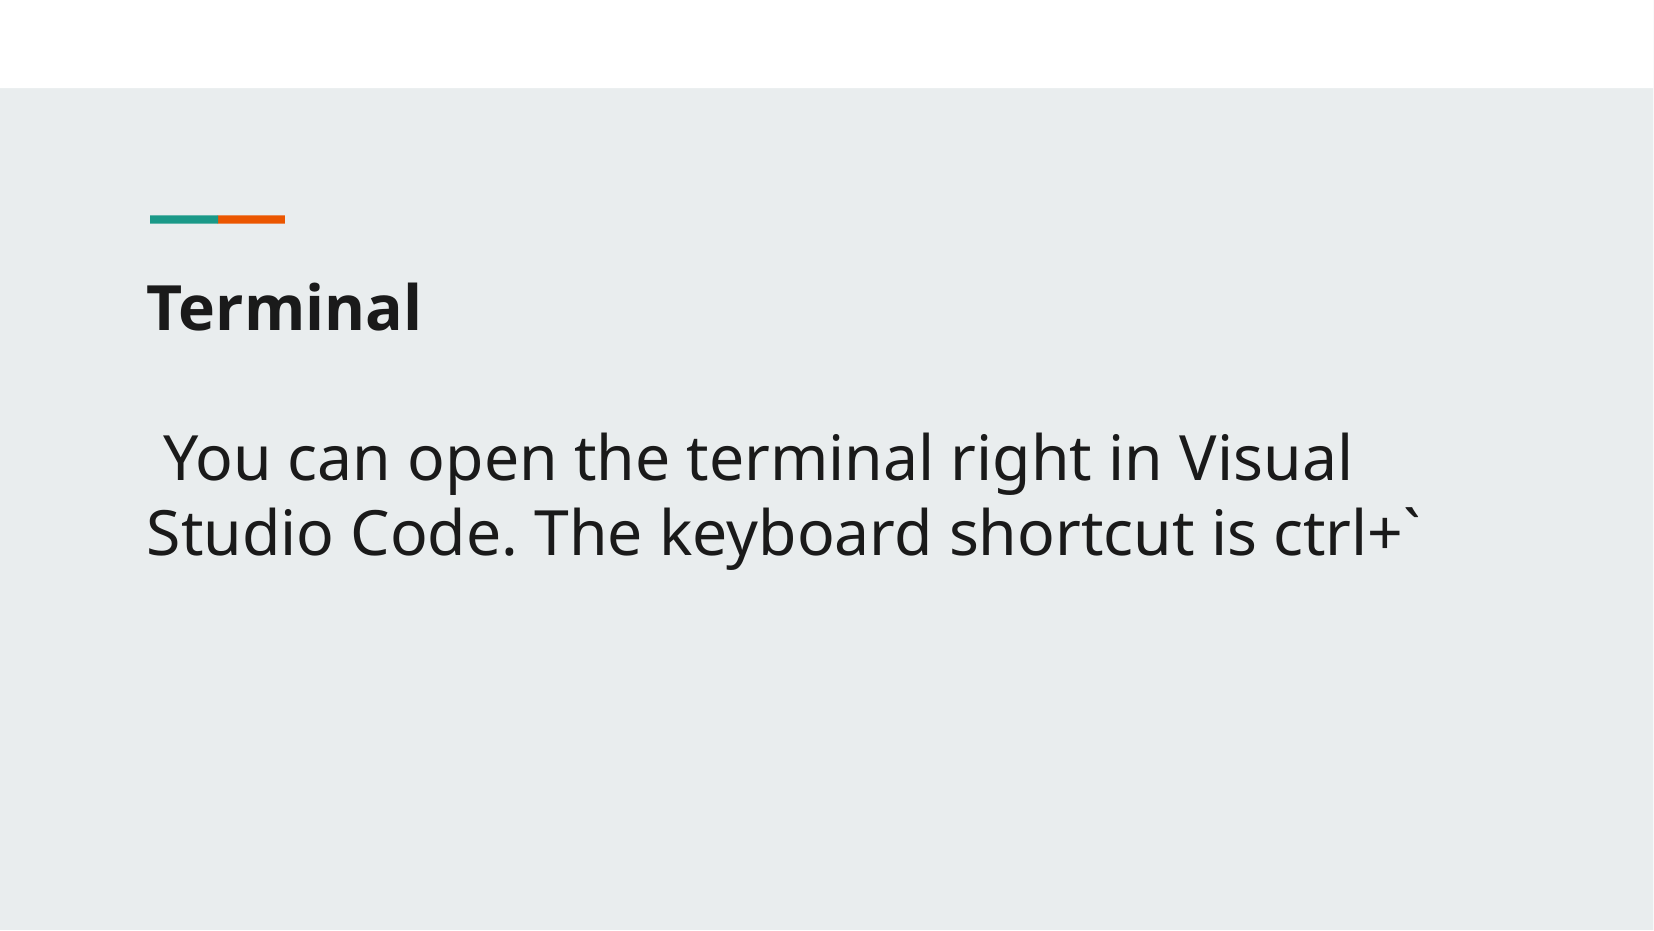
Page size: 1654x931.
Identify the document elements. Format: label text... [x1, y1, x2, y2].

title Terminal You can open the terminal right in Visual Studio Code. The keyboard shortcut is ctrl+` [131, 252, 1523, 554]
